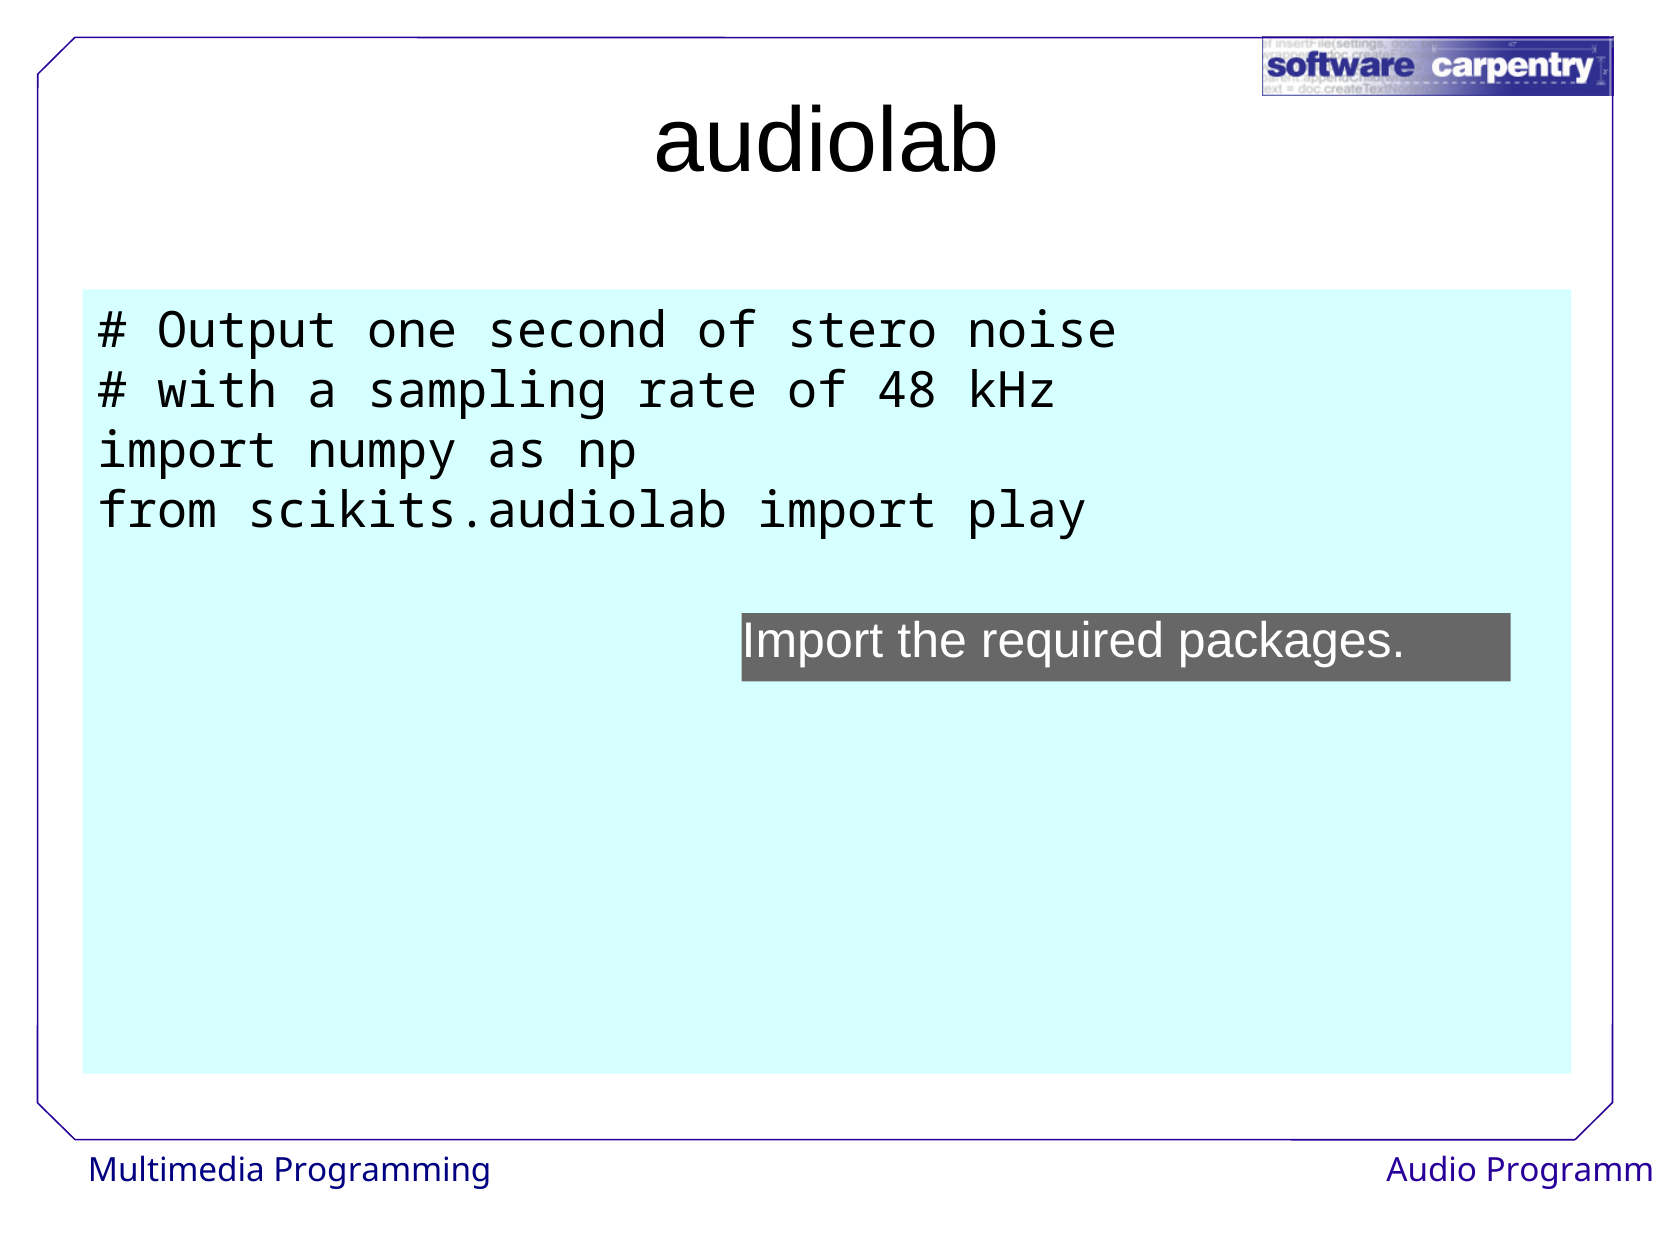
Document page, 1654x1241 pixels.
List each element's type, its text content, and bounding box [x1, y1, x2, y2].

text_box # Output one second of stero noise # with a sampling rate of 48 kHz import numpy as np from scikits.audiolab import play [82, 289, 1572, 1074]
text_box Import the required packages. [741, 613, 1511, 682]
picture [1262, 36, 1614, 96]
text_box audiolab [82, 82, 1572, 205]
